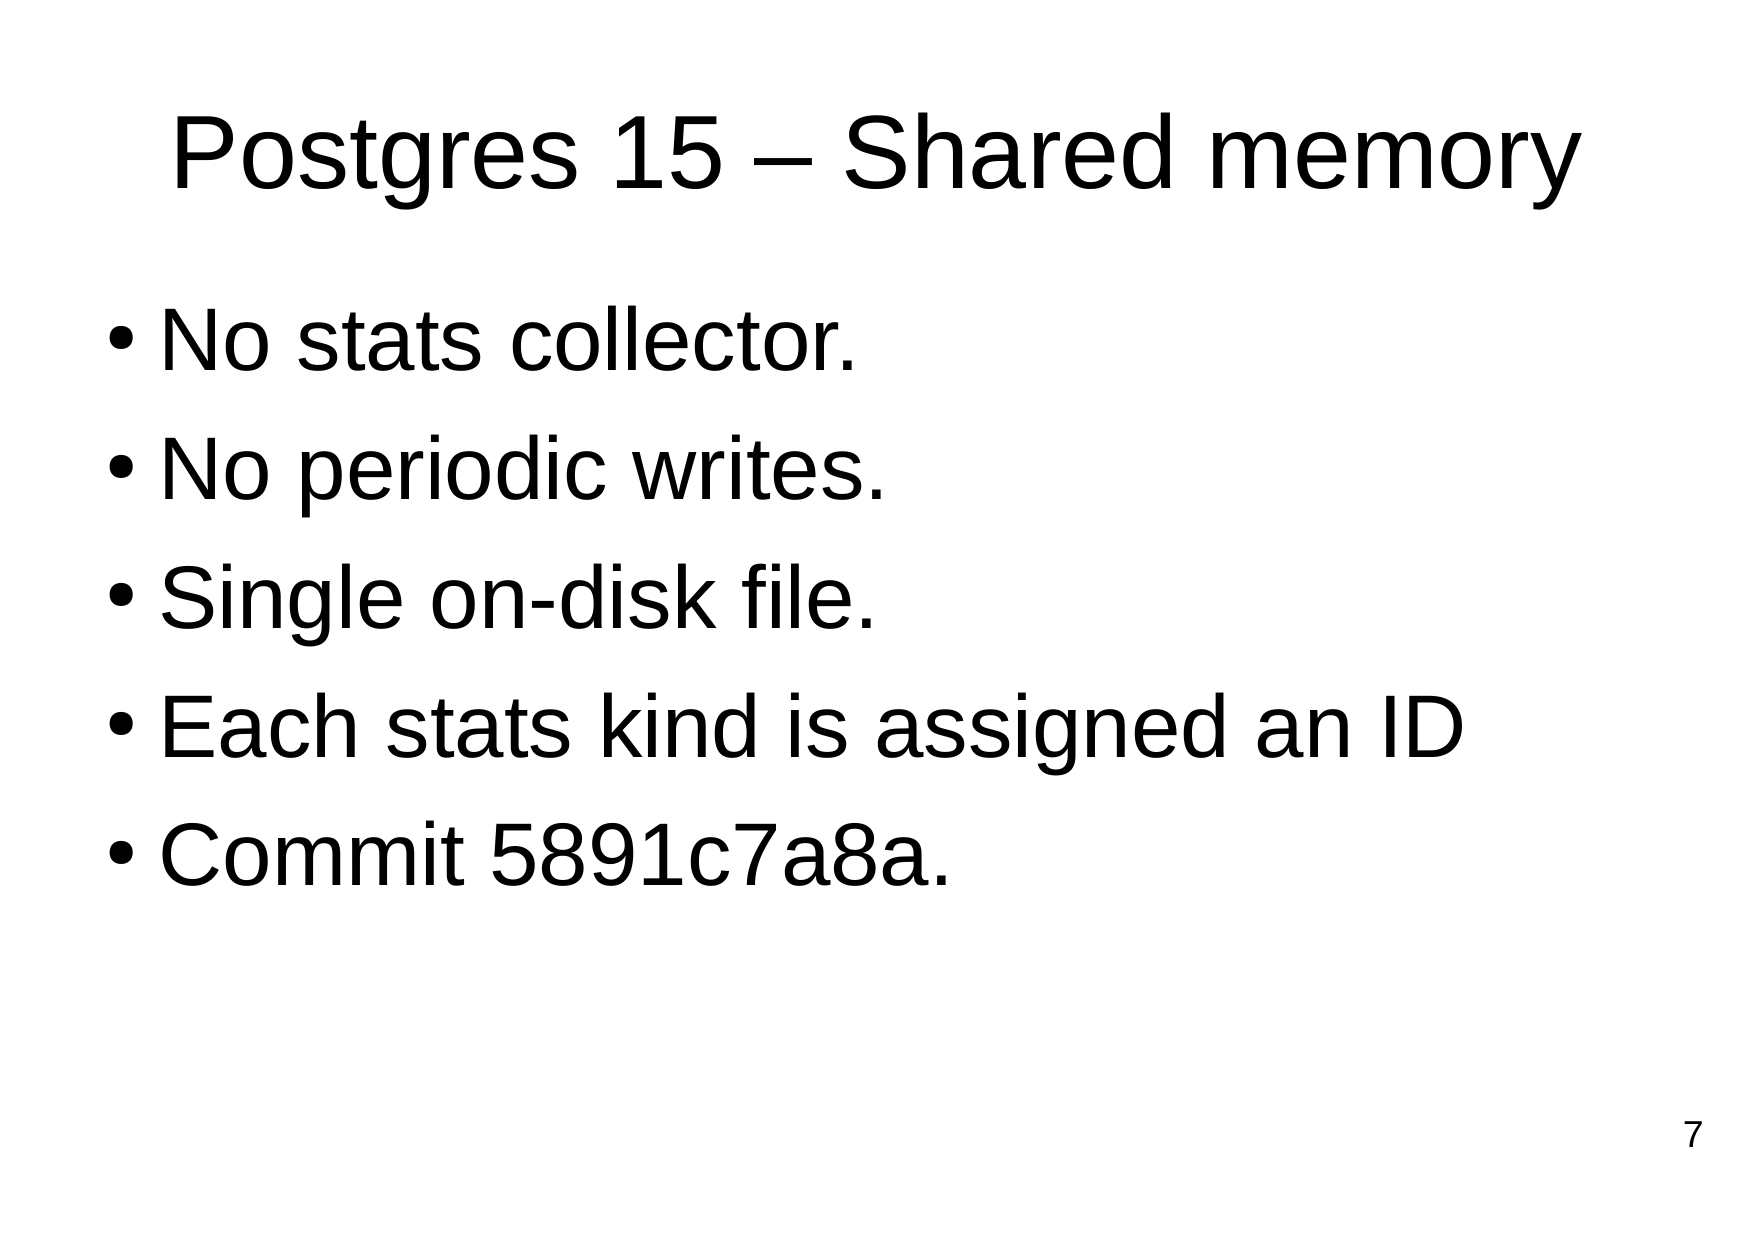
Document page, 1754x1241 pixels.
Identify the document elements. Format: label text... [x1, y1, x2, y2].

text_box <number> [1447, 1106, 1719, 1201]
list No stats collector. No periodic writes. Single on-disk file. Each stats kind is assigned an ID Commit 5891c7a8a. [87, 290, 1667, 1120]
title Postgres 15 – Shared memory [87, 49, 1667, 257]
